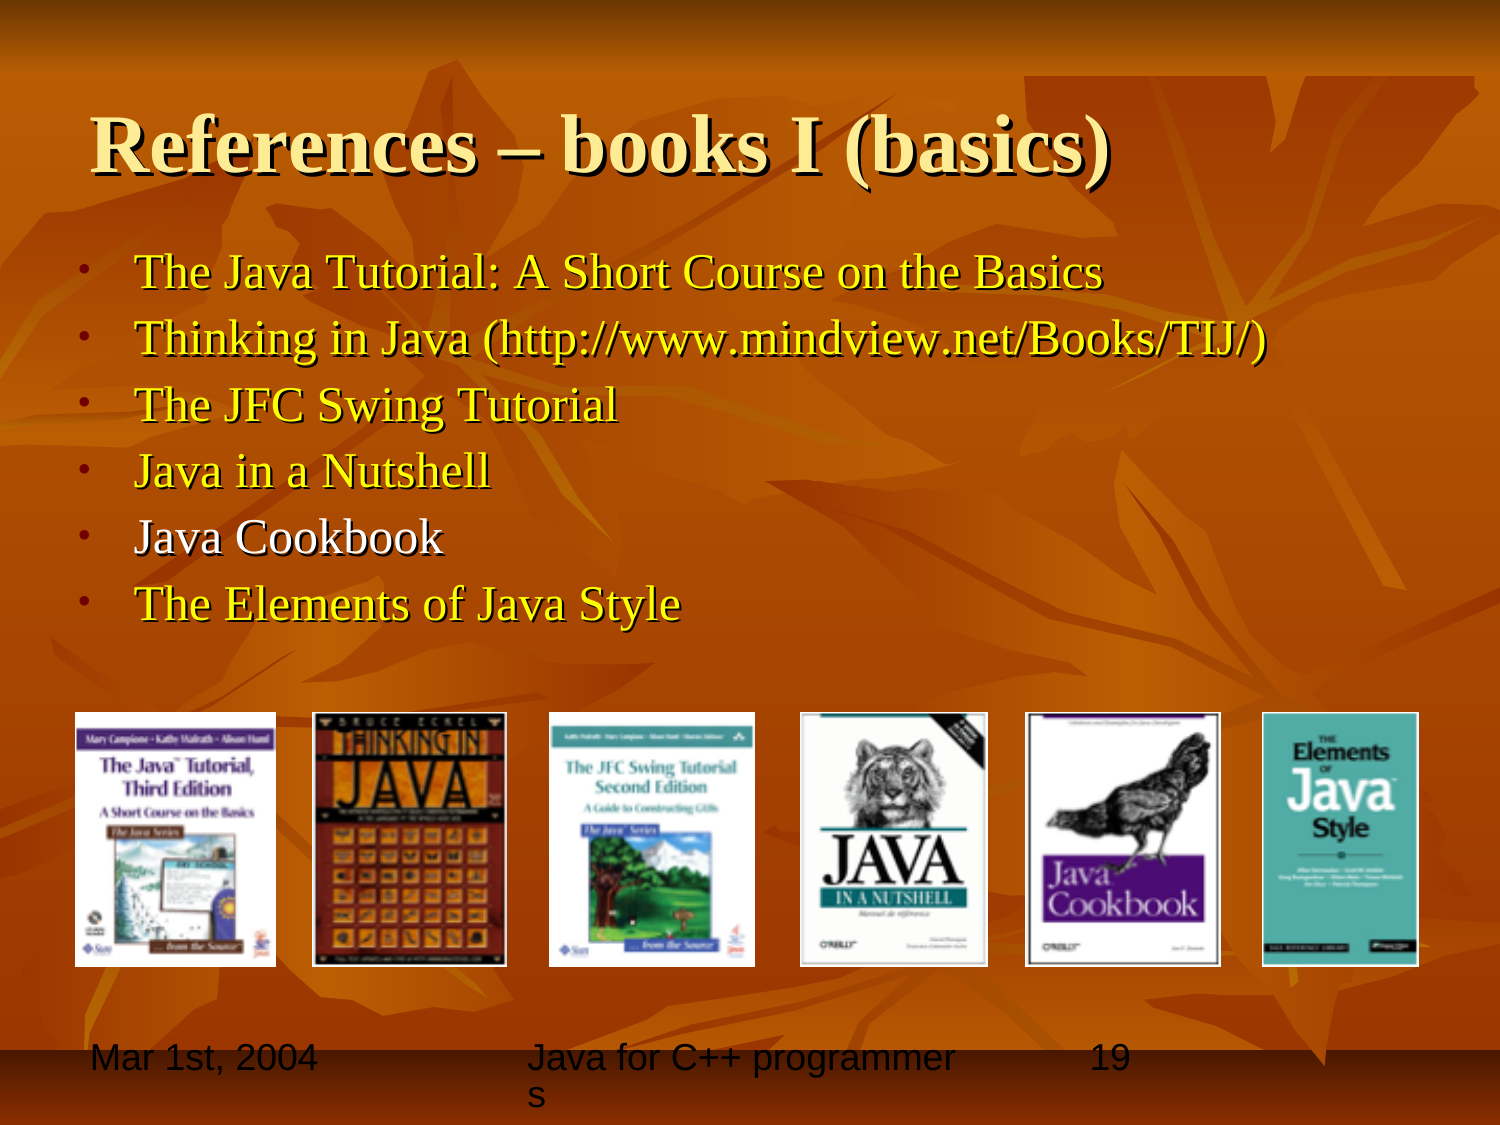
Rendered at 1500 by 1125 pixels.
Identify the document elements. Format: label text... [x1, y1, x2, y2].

picture [1025, 712, 1221, 967]
picture [549, 712, 755, 967]
picture [75, 712, 276, 967]
title References – books I (basics) [75, 45, 1426, 234]
picture [312, 712, 507, 967]
list The Java Tutorial: A Short Course on the Basics Thinking in Java (http://www.mindview.net/Books/TIJ/) The JFC Swing Tutorial Java in a Nutshell Java Cookbook The Elements of Java Style [62, 237, 1426, 640]
picture [1262, 712, 1419, 967]
picture [800, 712, 988, 967]
